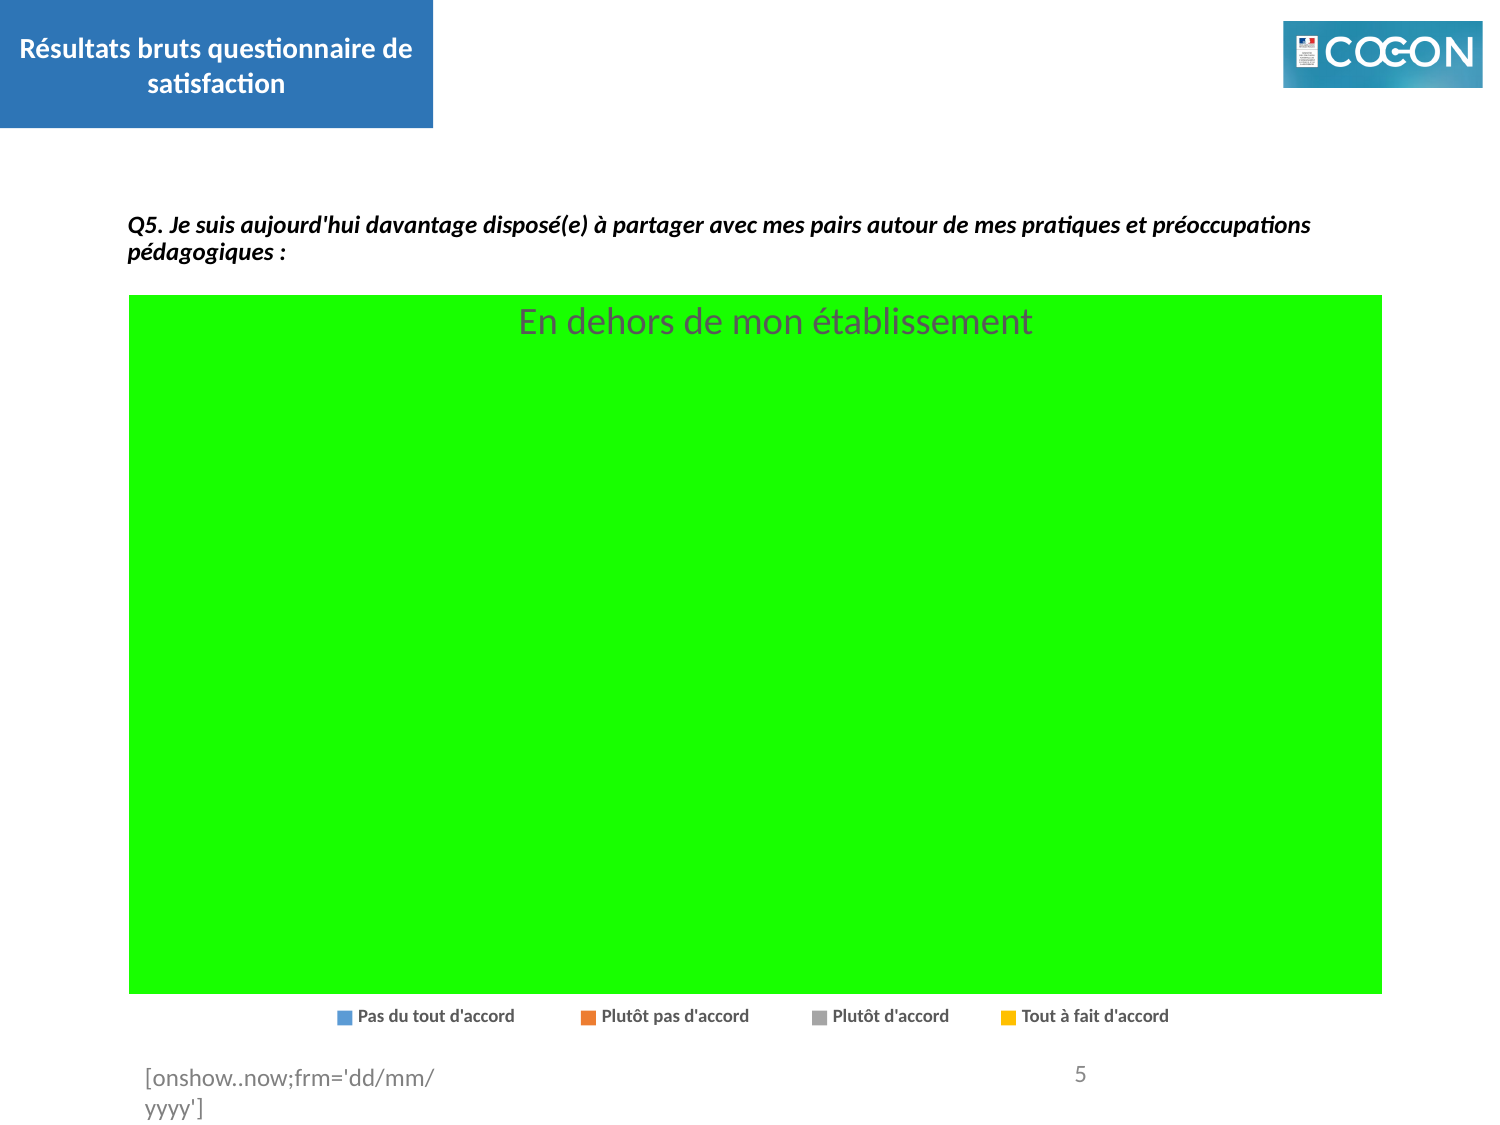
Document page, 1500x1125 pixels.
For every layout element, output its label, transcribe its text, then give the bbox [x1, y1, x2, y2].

text_box En dehors de mon établissement [518, 305, 1036, 354]
text_box Résultats bruts questionnaire de satisfaction [0, 0, 434, 129]
text_box Pas du tout d'accord [358, 1008, 567, 1040]
picture [129, 295, 1382, 994]
picture [1283, 21, 1483, 88]
text_box Plutôt pas d'accord [601, 1008, 797, 1040]
text_box [580, 1010, 596, 1026]
text_box [337, 1010, 353, 1026]
text_box <numéro> [1059, 1042, 1397, 1103]
text_box Tout à fait d'accord [1021, 1008, 1218, 1040]
text_box [812, 1010, 828, 1026]
text_box [1001, 1010, 1016, 1026]
text_box Q5. Je suis aujourd'hui davantage disposé(e) à partager avec mes pairs autour de mes pratiques et préoccupations pédagogiques : [112, 204, 1407, 283]
text_box [onshow..now;frm='dd/mm/yyyy'] [129, 1053, 468, 1114]
text_box Plutôt d'accord [832, 1008, 988, 1040]
